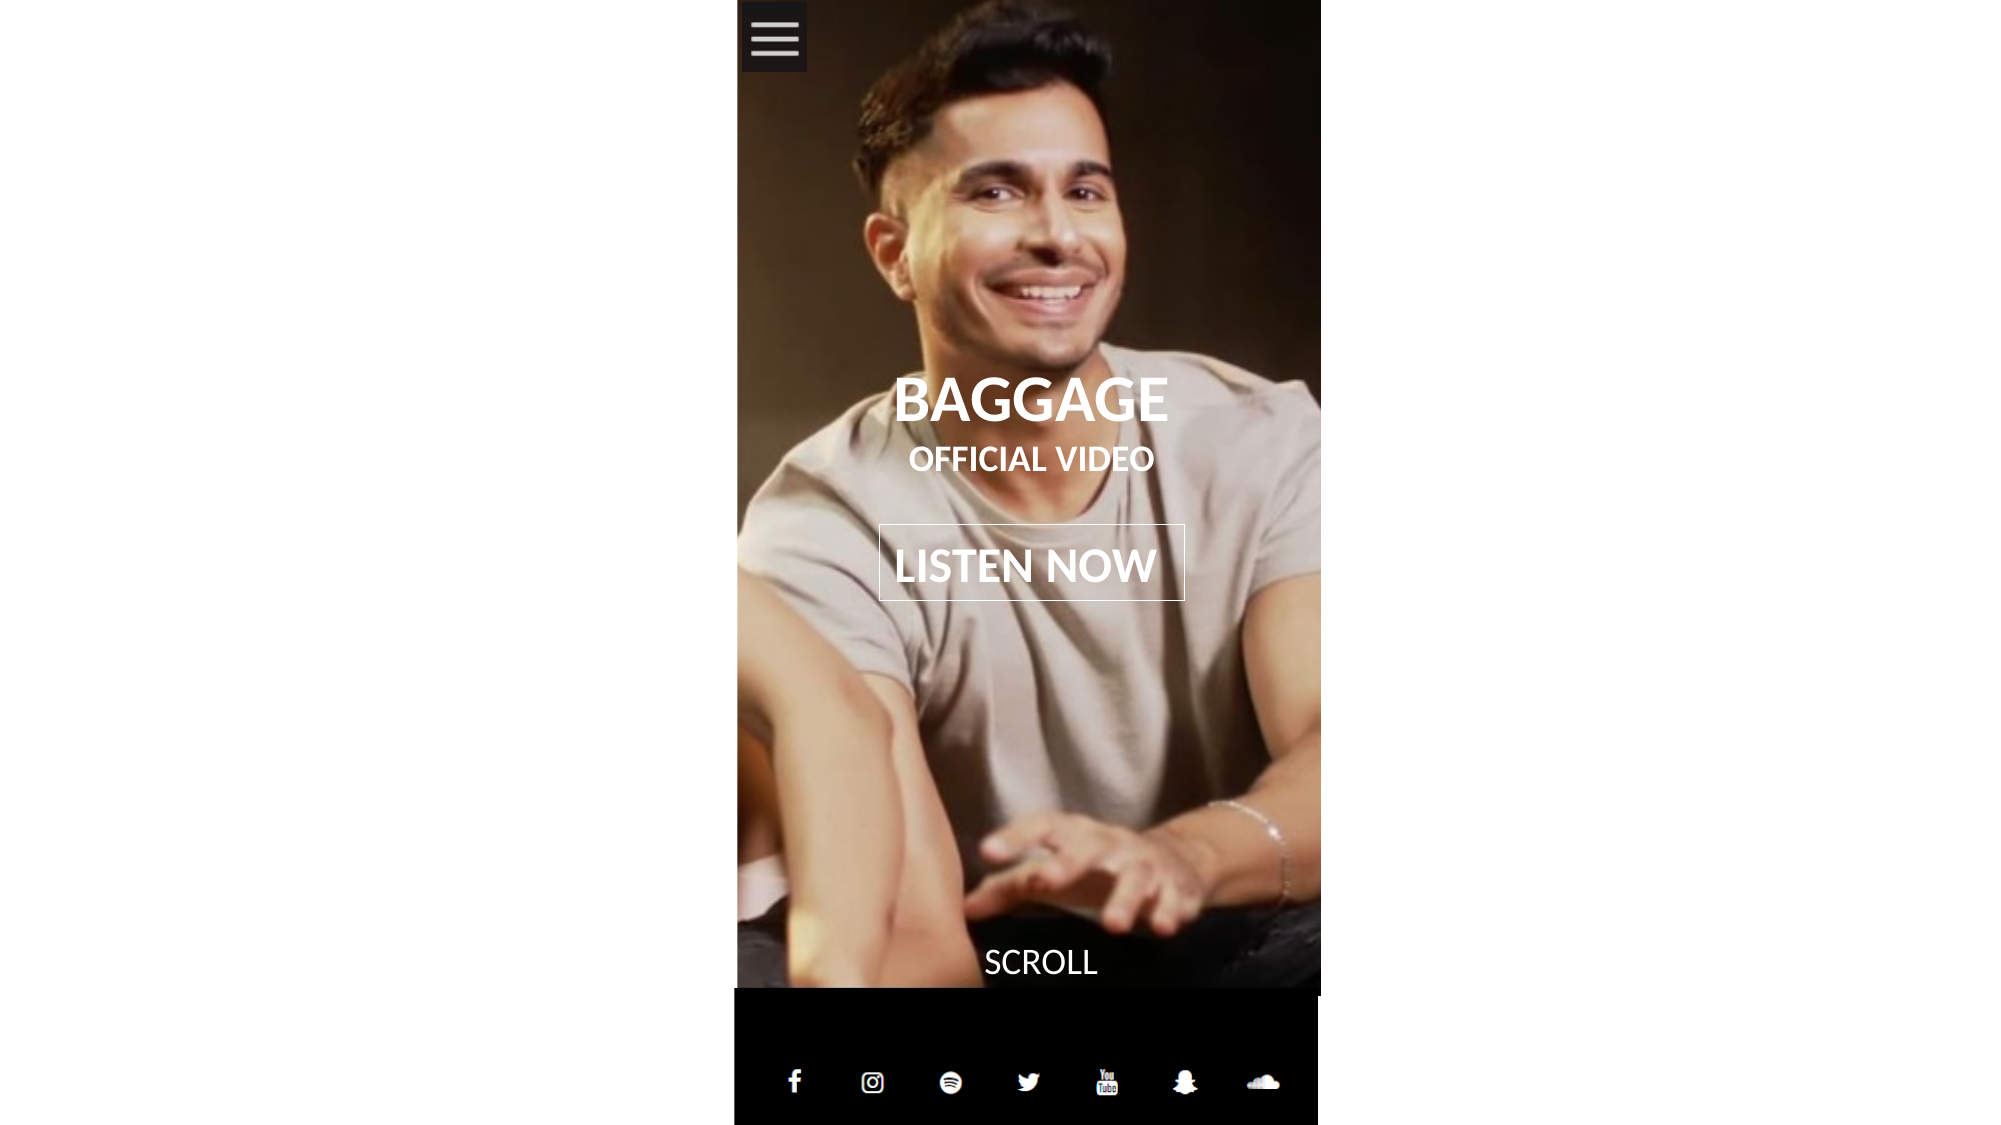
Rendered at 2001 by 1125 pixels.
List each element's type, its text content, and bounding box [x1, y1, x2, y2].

text_box LISTEN NOW [879, 524, 1185, 601]
picture [737, 0, 1321, 346]
text_box BAGGAGE OFFICIAL VIDEO [531, 346, 1533, 489]
picture [734, 489, 1321, 1125]
text_box SCROLL [969, 929, 1115, 991]
